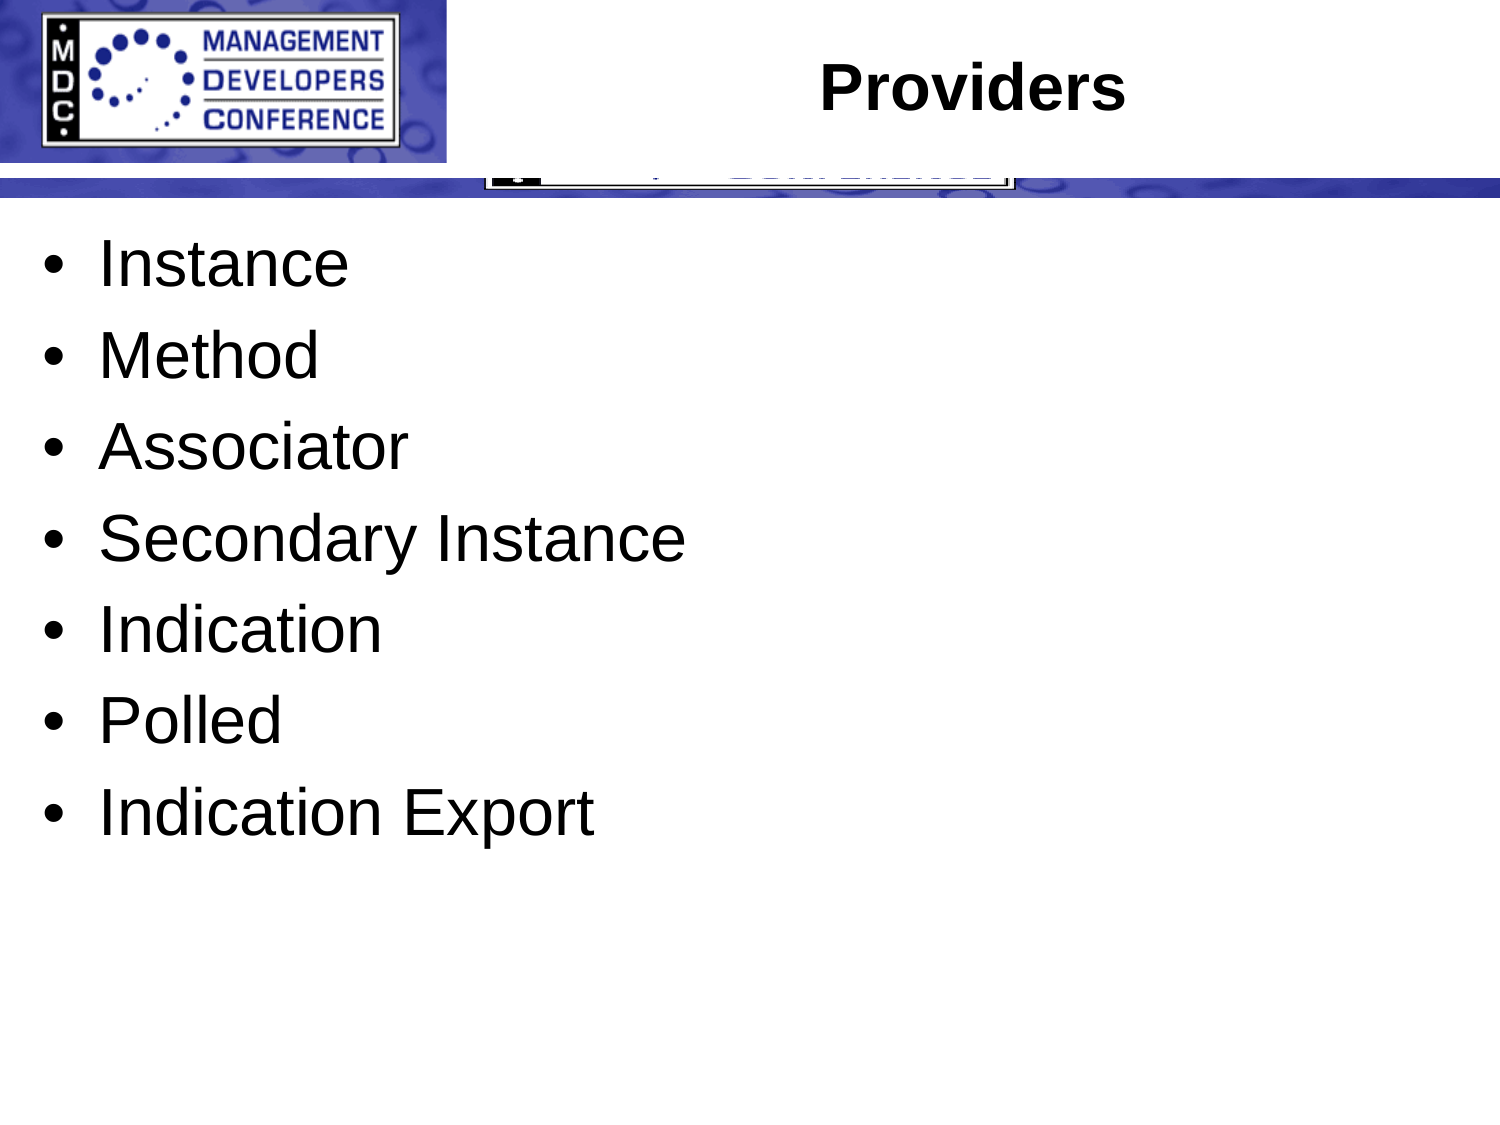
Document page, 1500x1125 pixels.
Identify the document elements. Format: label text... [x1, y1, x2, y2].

picture [0, 178, 1500, 198]
list Instance Method Associator Secondary Instance Indication Polled Indication Export [42, 226, 1433, 1067]
title Providers [447, 7, 1500, 169]
picture [0, 0, 447, 163]
